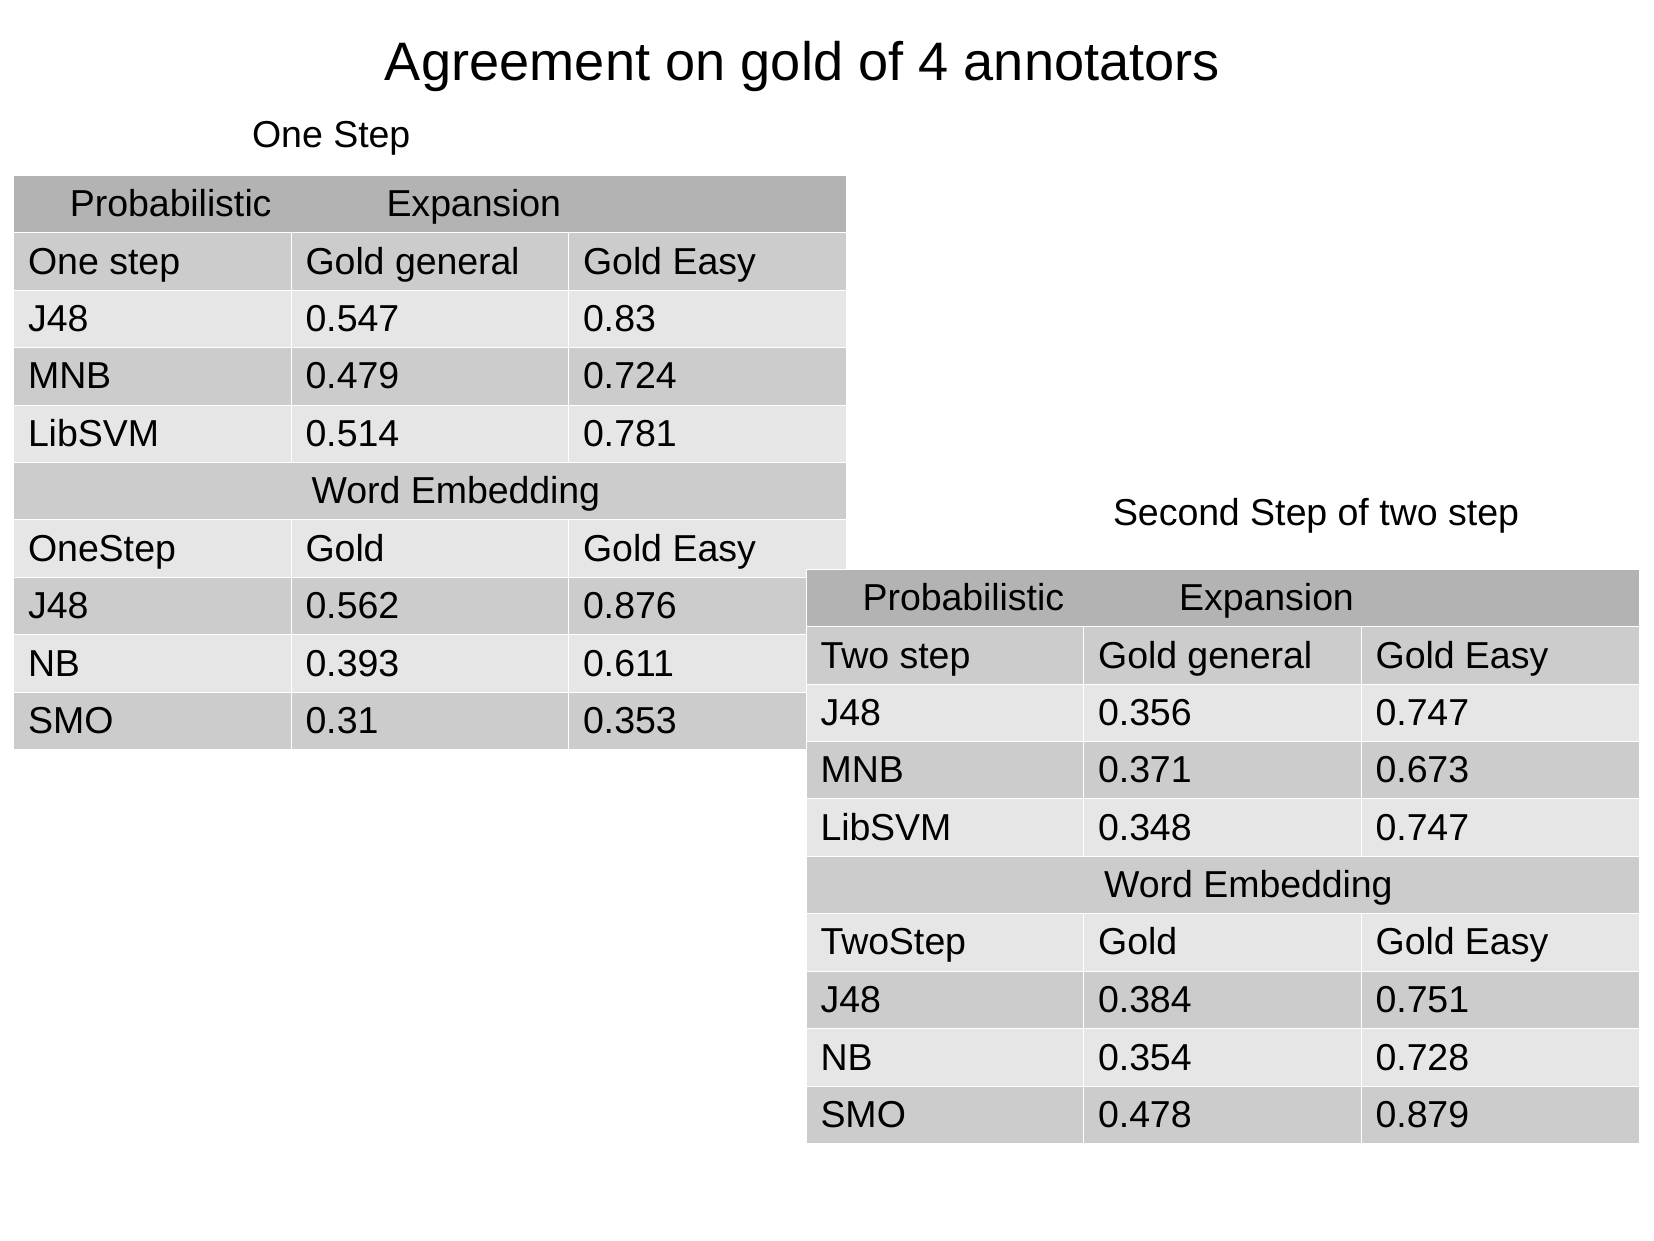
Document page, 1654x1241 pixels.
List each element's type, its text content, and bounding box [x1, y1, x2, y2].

table_cell OneStep [14, 520, 291, 577]
table_cell 0.751 [1362, 972, 1639, 1028]
table_cell Gold [292, 520, 568, 577]
table_cell 0.384 [1084, 972, 1361, 1028]
table_cell 0.728 [1362, 1029, 1639, 1086]
table_cell 0.348 [1084, 799, 1361, 856]
table_cell 0.747 [1362, 799, 1639, 856]
table_cell Gold general [292, 233, 568, 290]
table_cell MNB [807, 742, 1083, 798]
table_cell 0.356 [1084, 685, 1361, 741]
table_cell 0.747 [1362, 685, 1639, 741]
table_cell 0.781 [569, 406, 846, 462]
table_cell Gold Easy [1362, 914, 1639, 971]
table_cell 0.879 [1362, 1087, 1639, 1143]
title Agreement on gold of 4 annotators [59, 0, 1548, 166]
table_cell Word Embedding [807, 857, 1639, 913]
table_cell 0.673 [1362, 742, 1639, 798]
table_cell Gold [1084, 914, 1361, 971]
table_cell 0.479 [292, 348, 568, 405]
table_cell Word Embedding [14, 463, 846, 519]
table_cell 0.31 [292, 693, 568, 749]
table_cell LibSVM [807, 799, 1083, 856]
table_header Probabilistic Expansion [14, 176, 846, 232]
table_header Probabilistic Expansion [807, 570, 1639, 626]
table_cell J48 [14, 291, 291, 347]
table_cell TwoStep [807, 914, 1083, 971]
table_cell 0.83 [569, 291, 846, 347]
table_cell 0.354 [1084, 1029, 1361, 1086]
table_cell Gold general [1084, 627, 1361, 684]
table_cell One step [14, 233, 291, 290]
text_box One Step [237, 106, 426, 164]
table_cell SMO [807, 1087, 1083, 1143]
table_cell 0.547 [292, 291, 568, 347]
table_cell 0.393 [292, 635, 568, 692]
table_cell NB [14, 635, 291, 692]
text_box Second Step of two step [1098, 484, 1535, 542]
table_cell 0.353 [569, 693, 806, 749]
table_cell J48 [807, 685, 1083, 741]
table_cell Gold Easy [569, 233, 846, 290]
table_cell LibSVM [14, 406, 291, 462]
table_cell J48 [807, 972, 1083, 1028]
table_cell Two step [807, 627, 1083, 684]
table_cell MNB [14, 348, 291, 405]
table_cell 0.876 [569, 578, 806, 634]
table_cell 0.478 [1084, 1087, 1361, 1143]
table_cell J48 [14, 578, 291, 634]
table_cell NB [807, 1029, 1083, 1086]
table_cell 0.562 [292, 578, 568, 634]
table_cell 0.724 [569, 348, 846, 405]
table_cell 0.371 [1084, 742, 1361, 798]
table_cell Gold Easy [569, 520, 846, 577]
table_cell 0.611 [569, 635, 806, 692]
table_cell 0.514 [292, 406, 568, 462]
table_cell SMO [14, 693, 291, 749]
table_cell Gold Easy [1362, 627, 1639, 684]
